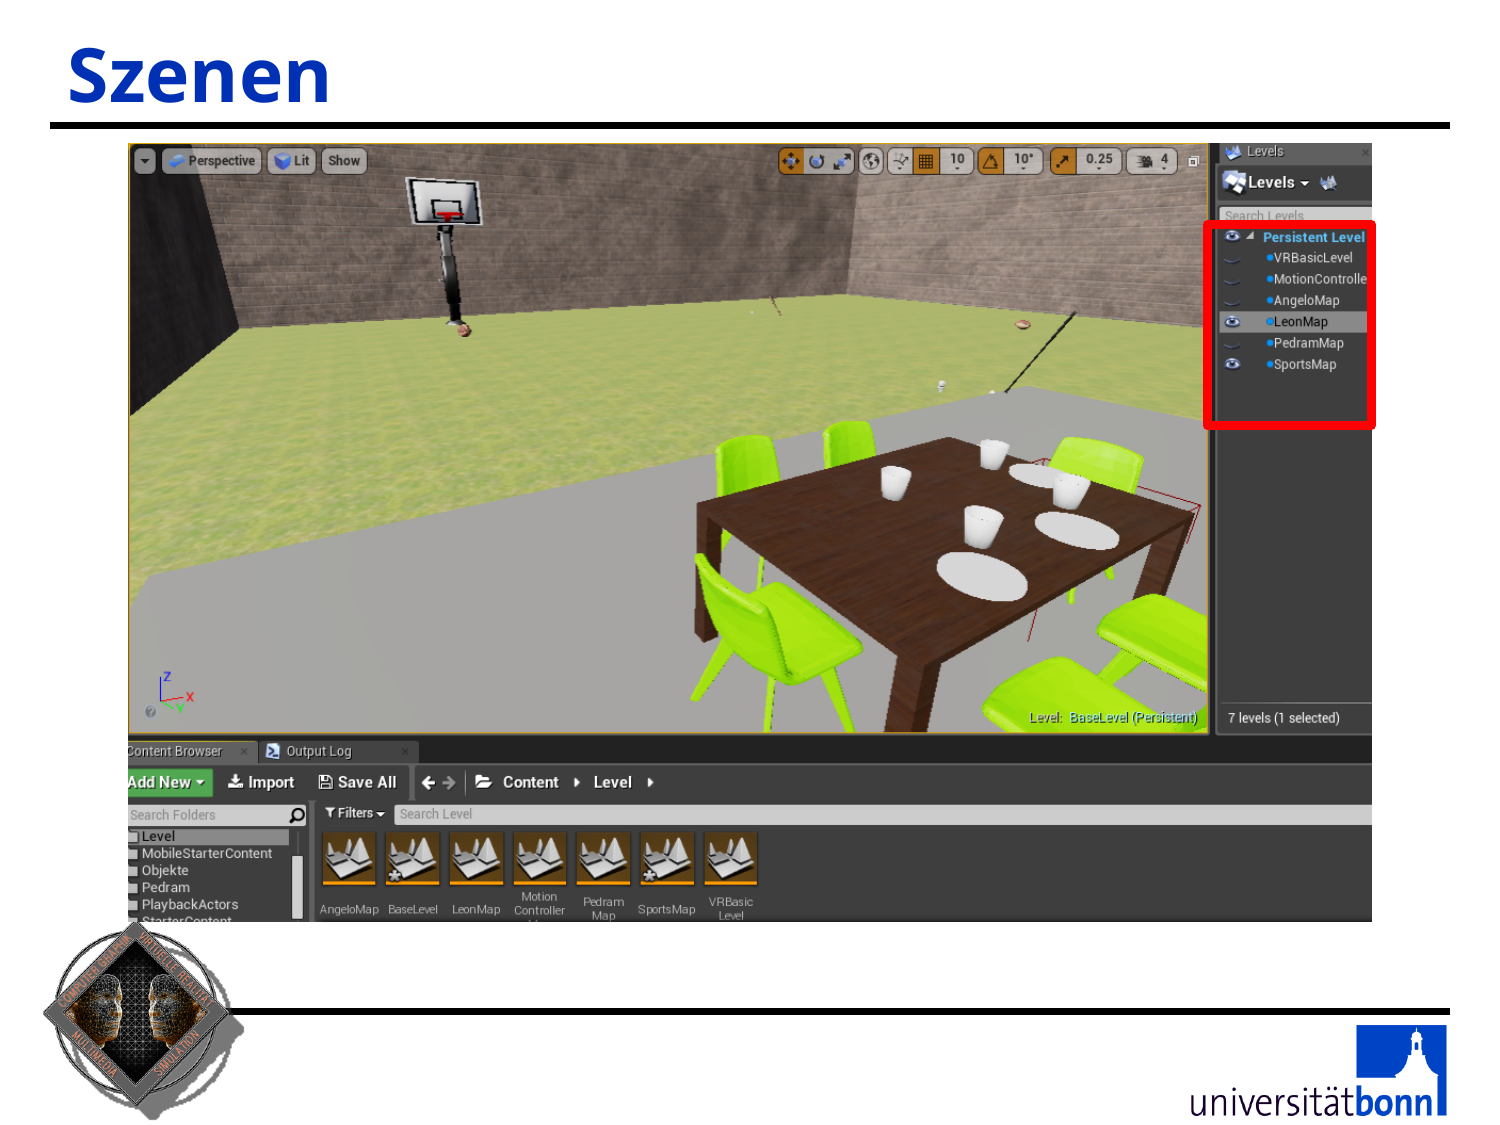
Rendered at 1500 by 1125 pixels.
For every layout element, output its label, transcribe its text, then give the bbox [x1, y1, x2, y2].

title Szenen [53, 18, 1447, 126]
picture [1189, 1023, 1448, 1117]
picture [41, 143, 1372, 1106]
picture [1212, 229, 1367, 421]
